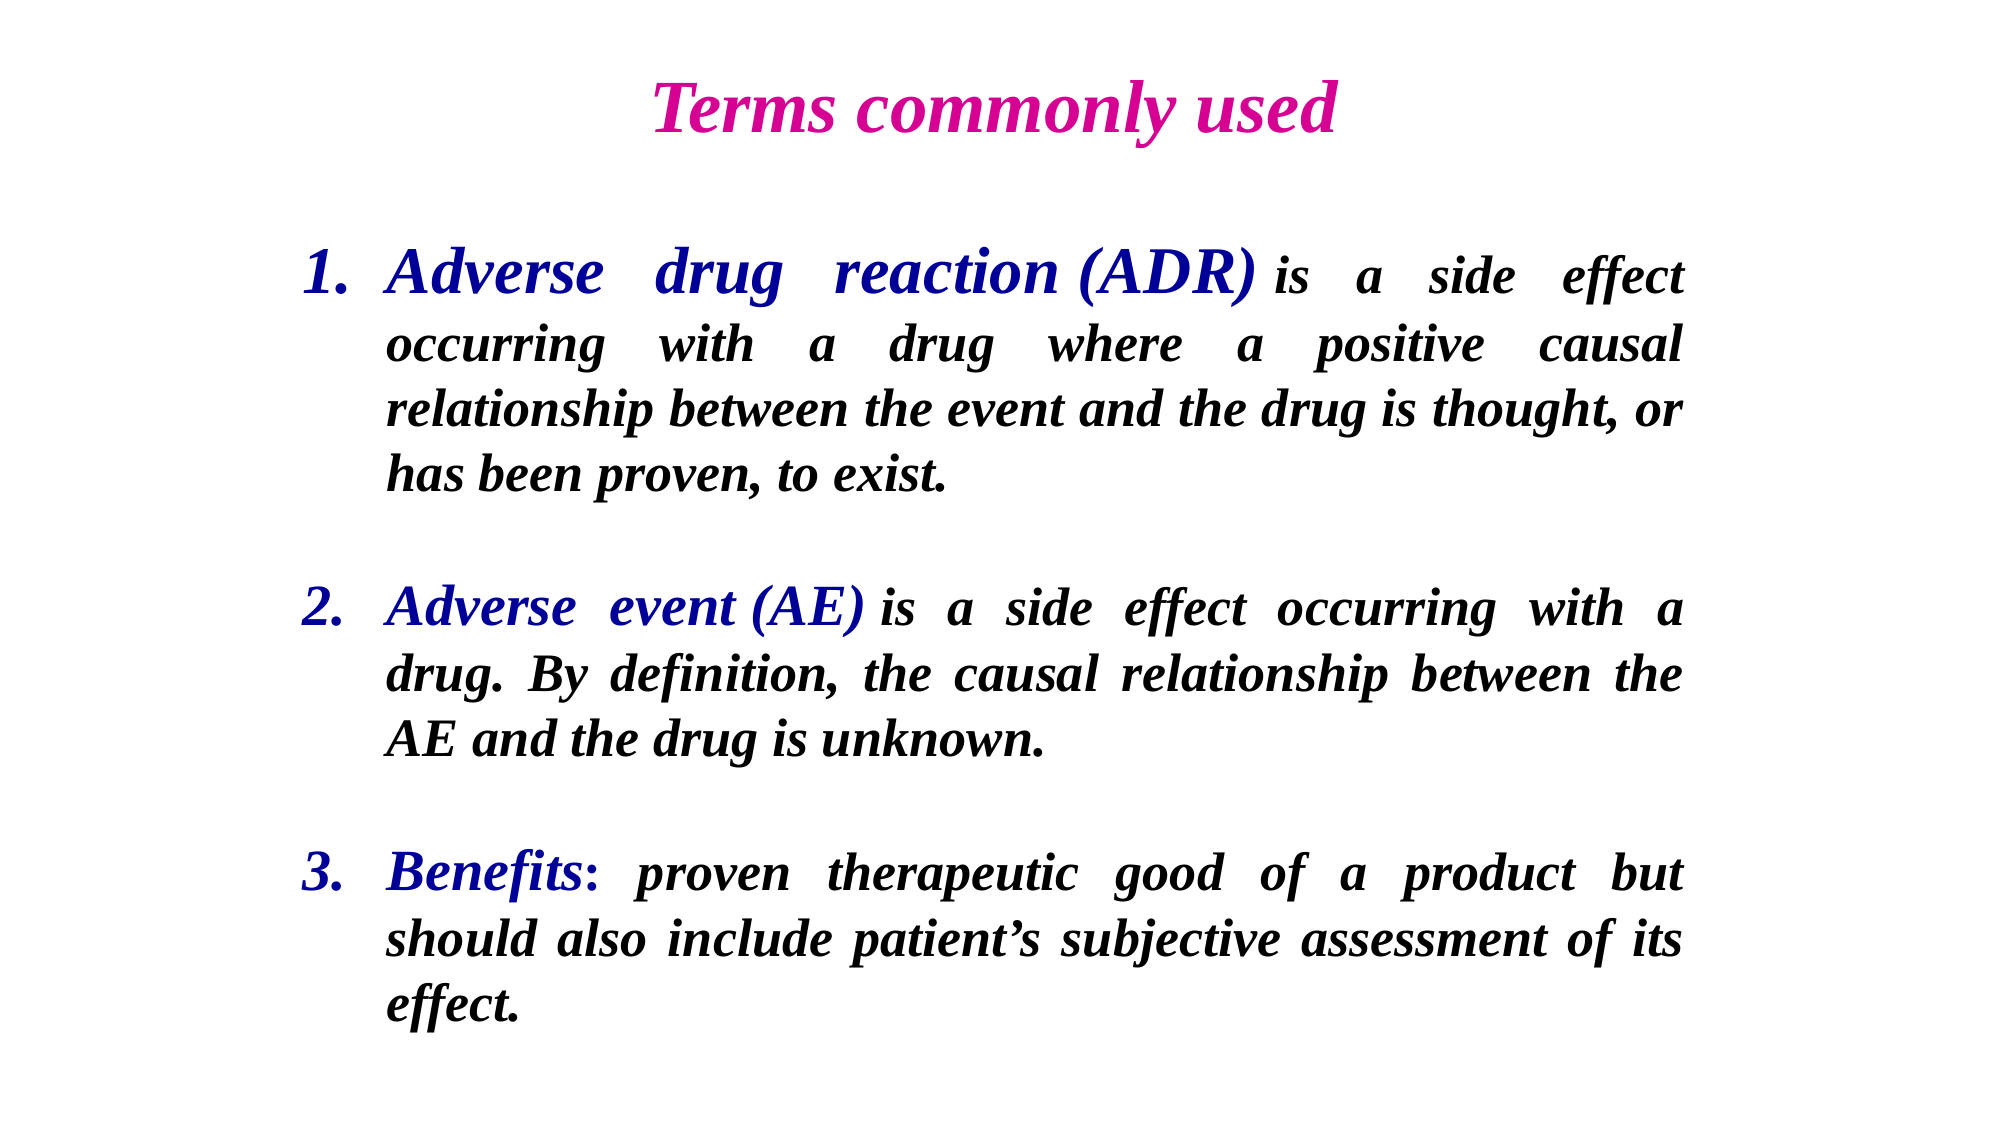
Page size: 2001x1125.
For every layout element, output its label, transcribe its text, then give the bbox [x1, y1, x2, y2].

text_box Terms commonly used Adverse drug reaction (ADR) is a side effect occurring with a drug where a positive causal relationship between the event and the drug is thought, or has been proven, to exist. Adverse event (AE) is a side effect occurring with a drug. By definition, the causal relationship between the AE and the drug is unknown. Benefits: proven therapeutic good of a product but should also include patient’s subjective assessment of its effect. [287, 49, 1700, 1125]
